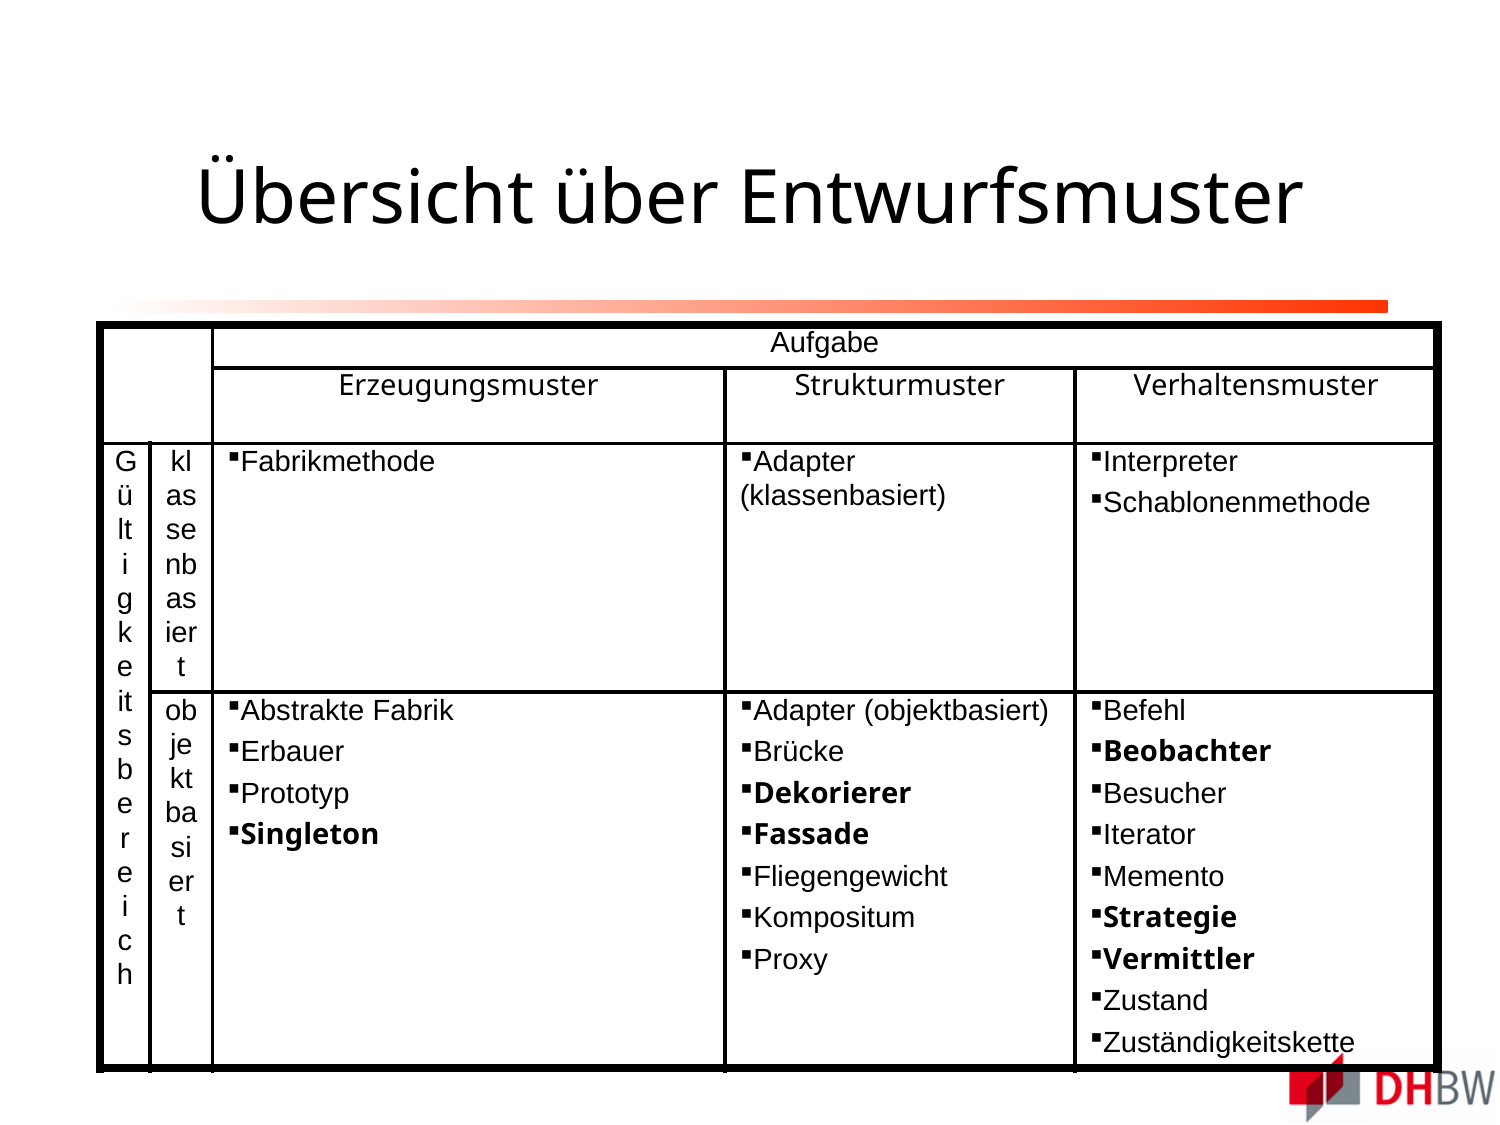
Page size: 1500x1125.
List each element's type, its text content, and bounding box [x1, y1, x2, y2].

table_cell Gültigkeitsbereich [104, 445, 148, 1064]
table_cell Erzeugungsmuster [214, 370, 723, 442]
table_cell Befehl Beobachter Besucher Iterator Memento Strategie Vermittler Zustand Zuständigkeitskette [1077, 694, 1433, 1064]
table_cell Interpreter Schablonenmethode [1077, 445, 1433, 690]
table_cell Strukturmuster [727, 370, 1073, 442]
table_cell objektbasiert [152, 694, 211, 1064]
table_cell Verhaltensmuster [1077, 370, 1433, 442]
table_cell Adapter (klassenbasiert) [727, 445, 1073, 690]
table_header [104, 329, 211, 442]
picture [1288, 1051, 1496, 1124]
table_cell Adapter (objektbasiert) Brücke Dekorierer Fassade Fliegengewicht Kompositum Proxy [727, 694, 1073, 1064]
table_header Aufgabe [214, 329, 1433, 366]
title Übersicht über Entwurfsmuster [112, 96, 1388, 292]
table_cell klassenbasiert [152, 445, 211, 690]
table_cell Fabrikmethode [214, 445, 723, 690]
table_cell Abstrakte Fabrik Erbauer Prototyp Singleton [214, 694, 723, 1064]
